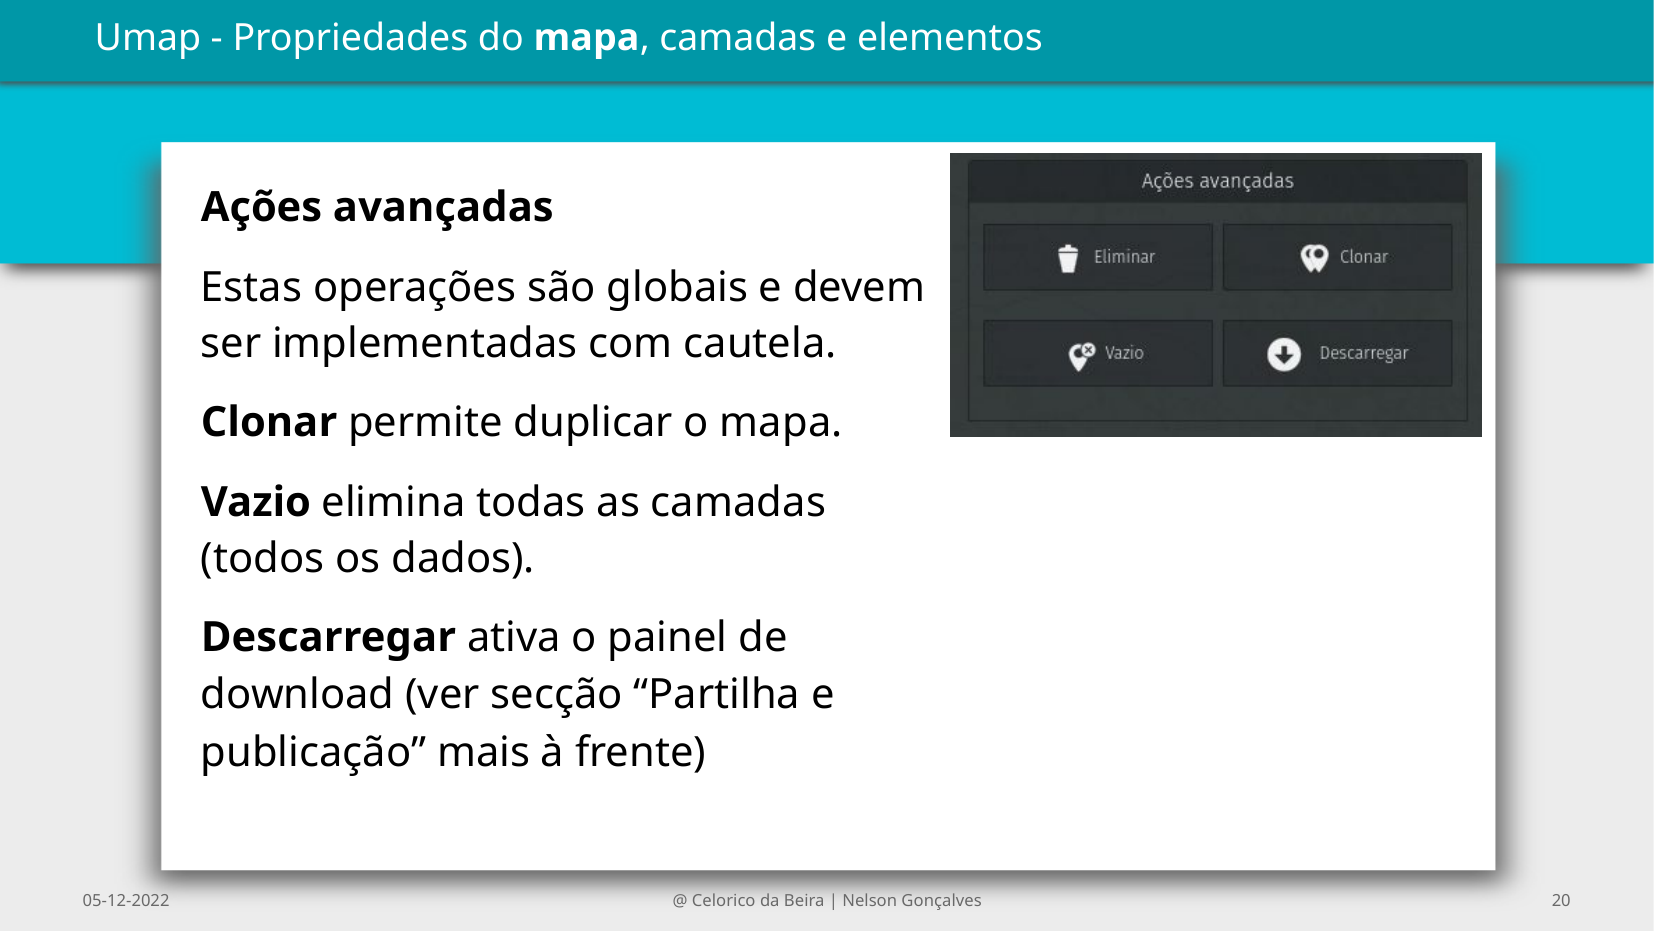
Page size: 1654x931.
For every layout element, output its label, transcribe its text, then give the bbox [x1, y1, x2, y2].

list Ações avançadas Estas operações são globais e devem ser implementadas com cautela. Clonar permite duplicar o mapa. Vazio elimina todas as camadas (todos os dados). Descarregar ativa o painel de download (ver secção “Partilha e publicação” mais à frente) [200, 177, 945, 827]
picture [0, 0, 1654, 931]
title Umap - Propriedades do mapa, camadas e elementos [94, 10, 1583, 63]
